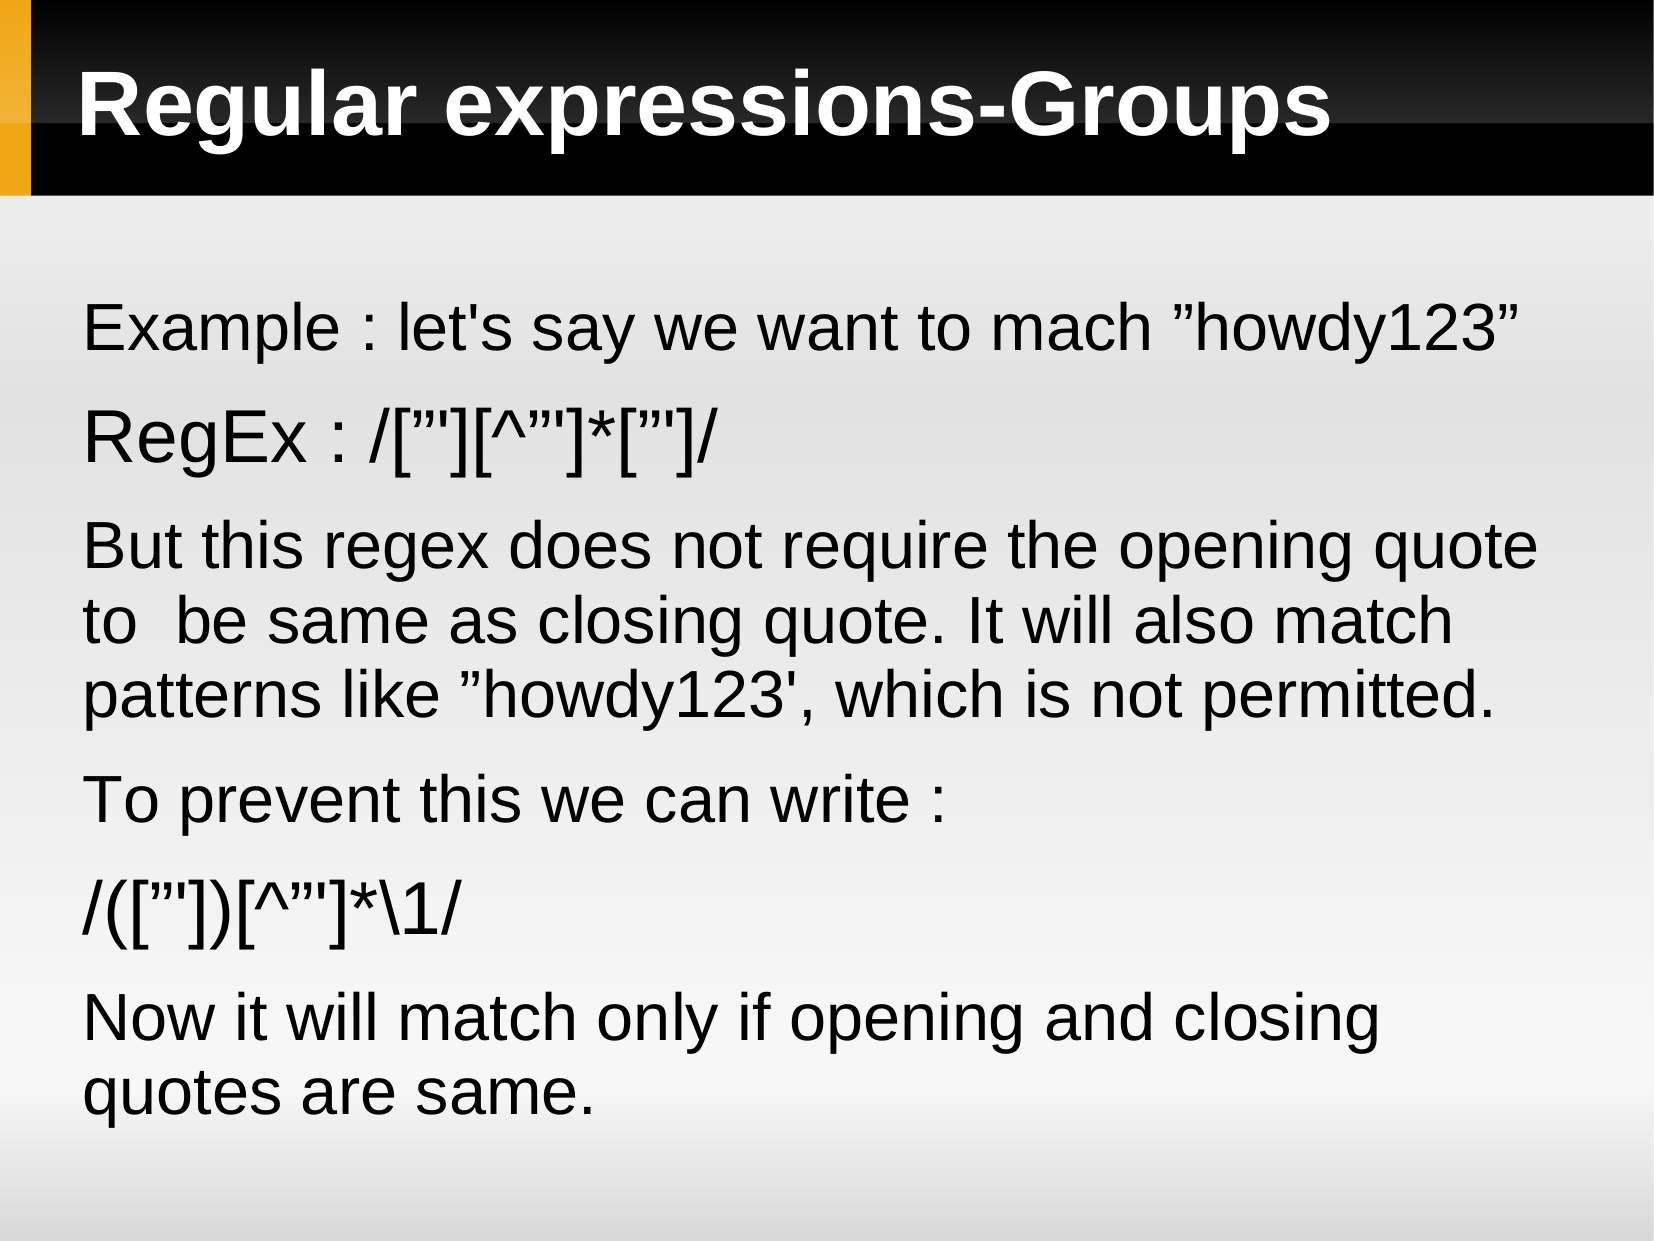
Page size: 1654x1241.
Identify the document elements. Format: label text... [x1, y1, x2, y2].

title Regular expressions-Groups [76, 0, 1565, 208]
picture [0, 0, 1654, 1241]
list Example : let's say we want to mach ”howdy123” RegEx : /[”'][^”']*[”']/ But this regex does not require the opening quote to be same as closing quote. It will also match patterns like ”howdy123', which is not permitted. To prevent this we can write : /([”'])[^”']*\1/ Now it will match only if opening and closing quotes are same. [82, 290, 1571, 1234]
